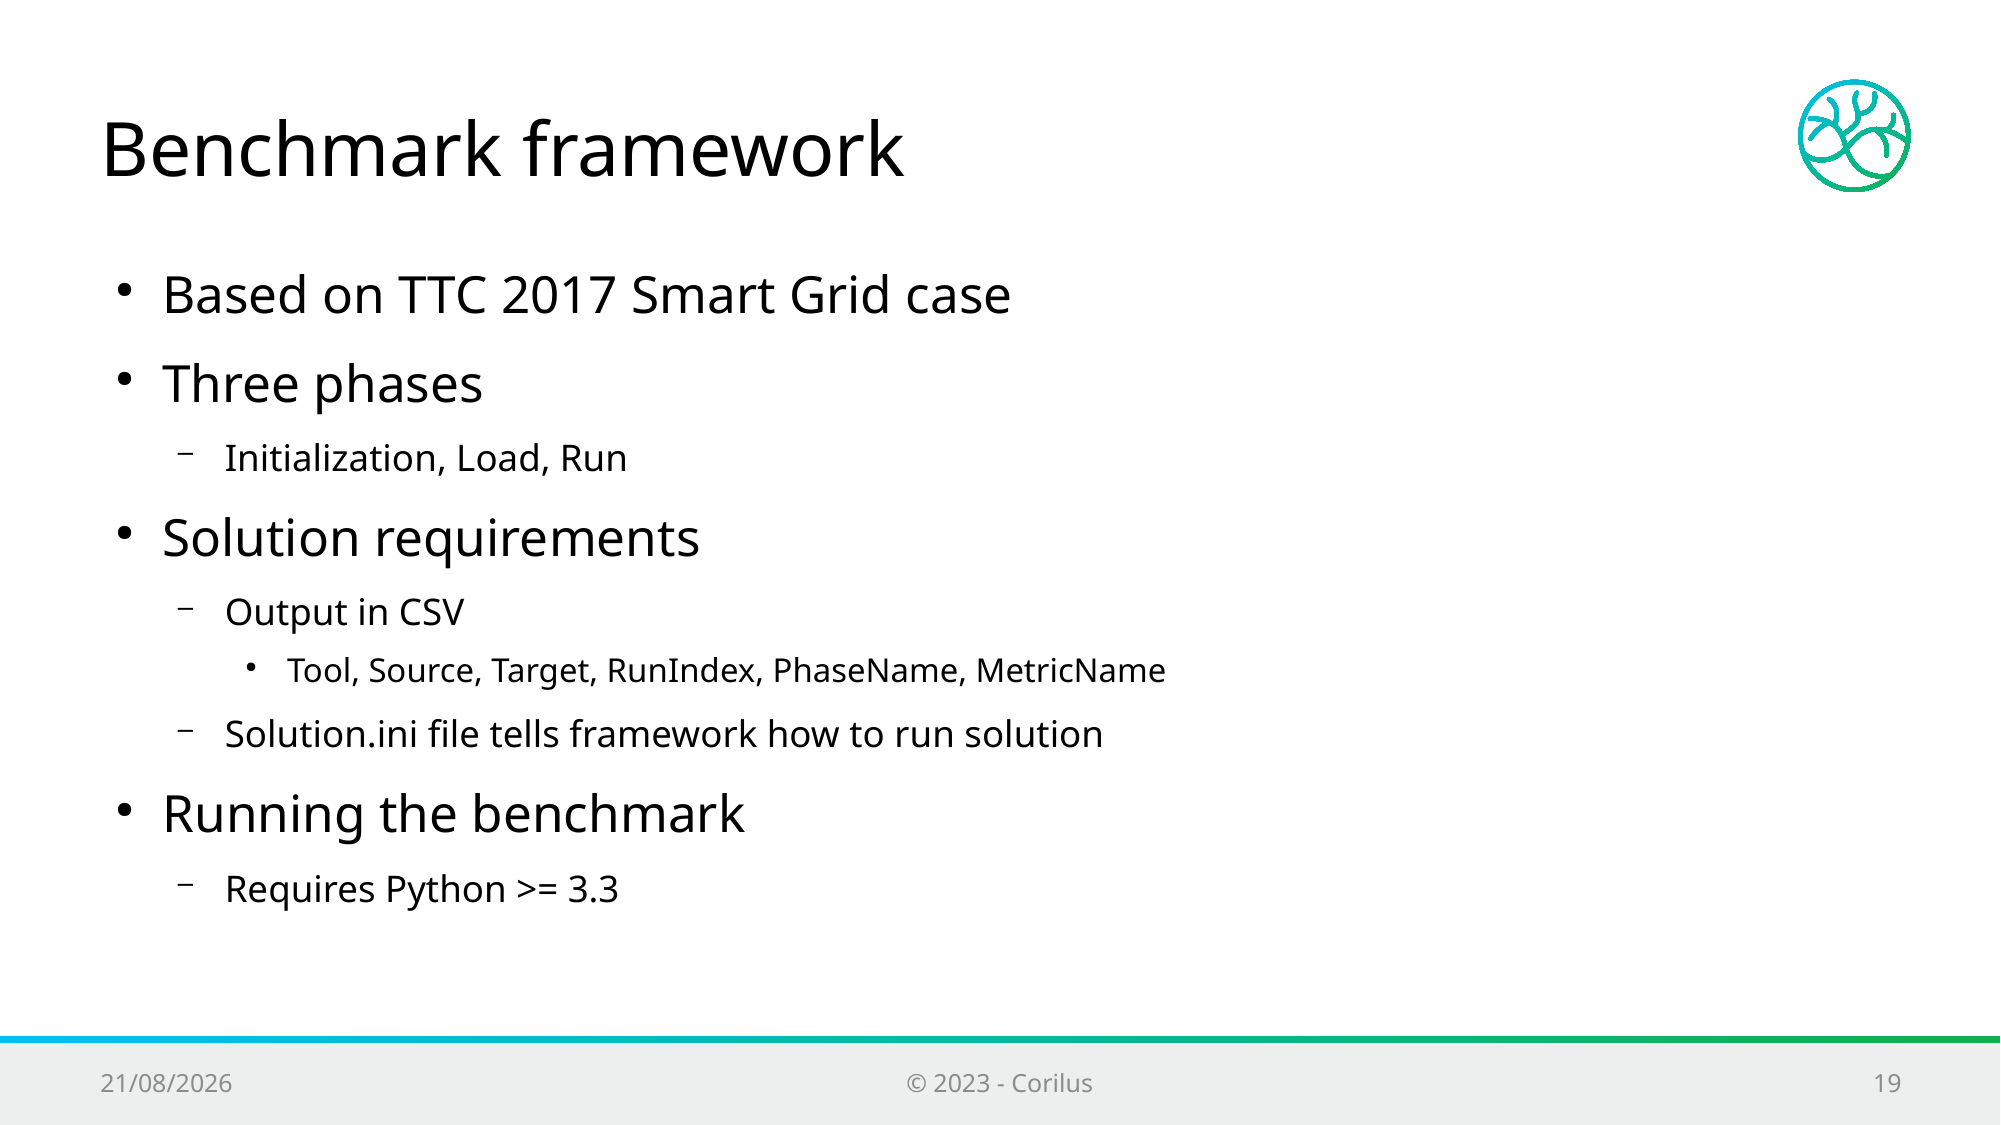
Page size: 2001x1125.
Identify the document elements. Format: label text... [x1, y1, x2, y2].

list Based on TTC 2017 Smart Grid case Three phases Initialization, Load, Run Solution requirements Output in CSV Tool, Source, Target, RunIndex, PhaseName, MetricName Solution.ini file tells framework how to run solution Running the benchmark Requires Python >= 3.3 [99, 263, 1900, 916]
title Benchmark framework [100, 59, 1902, 237]
